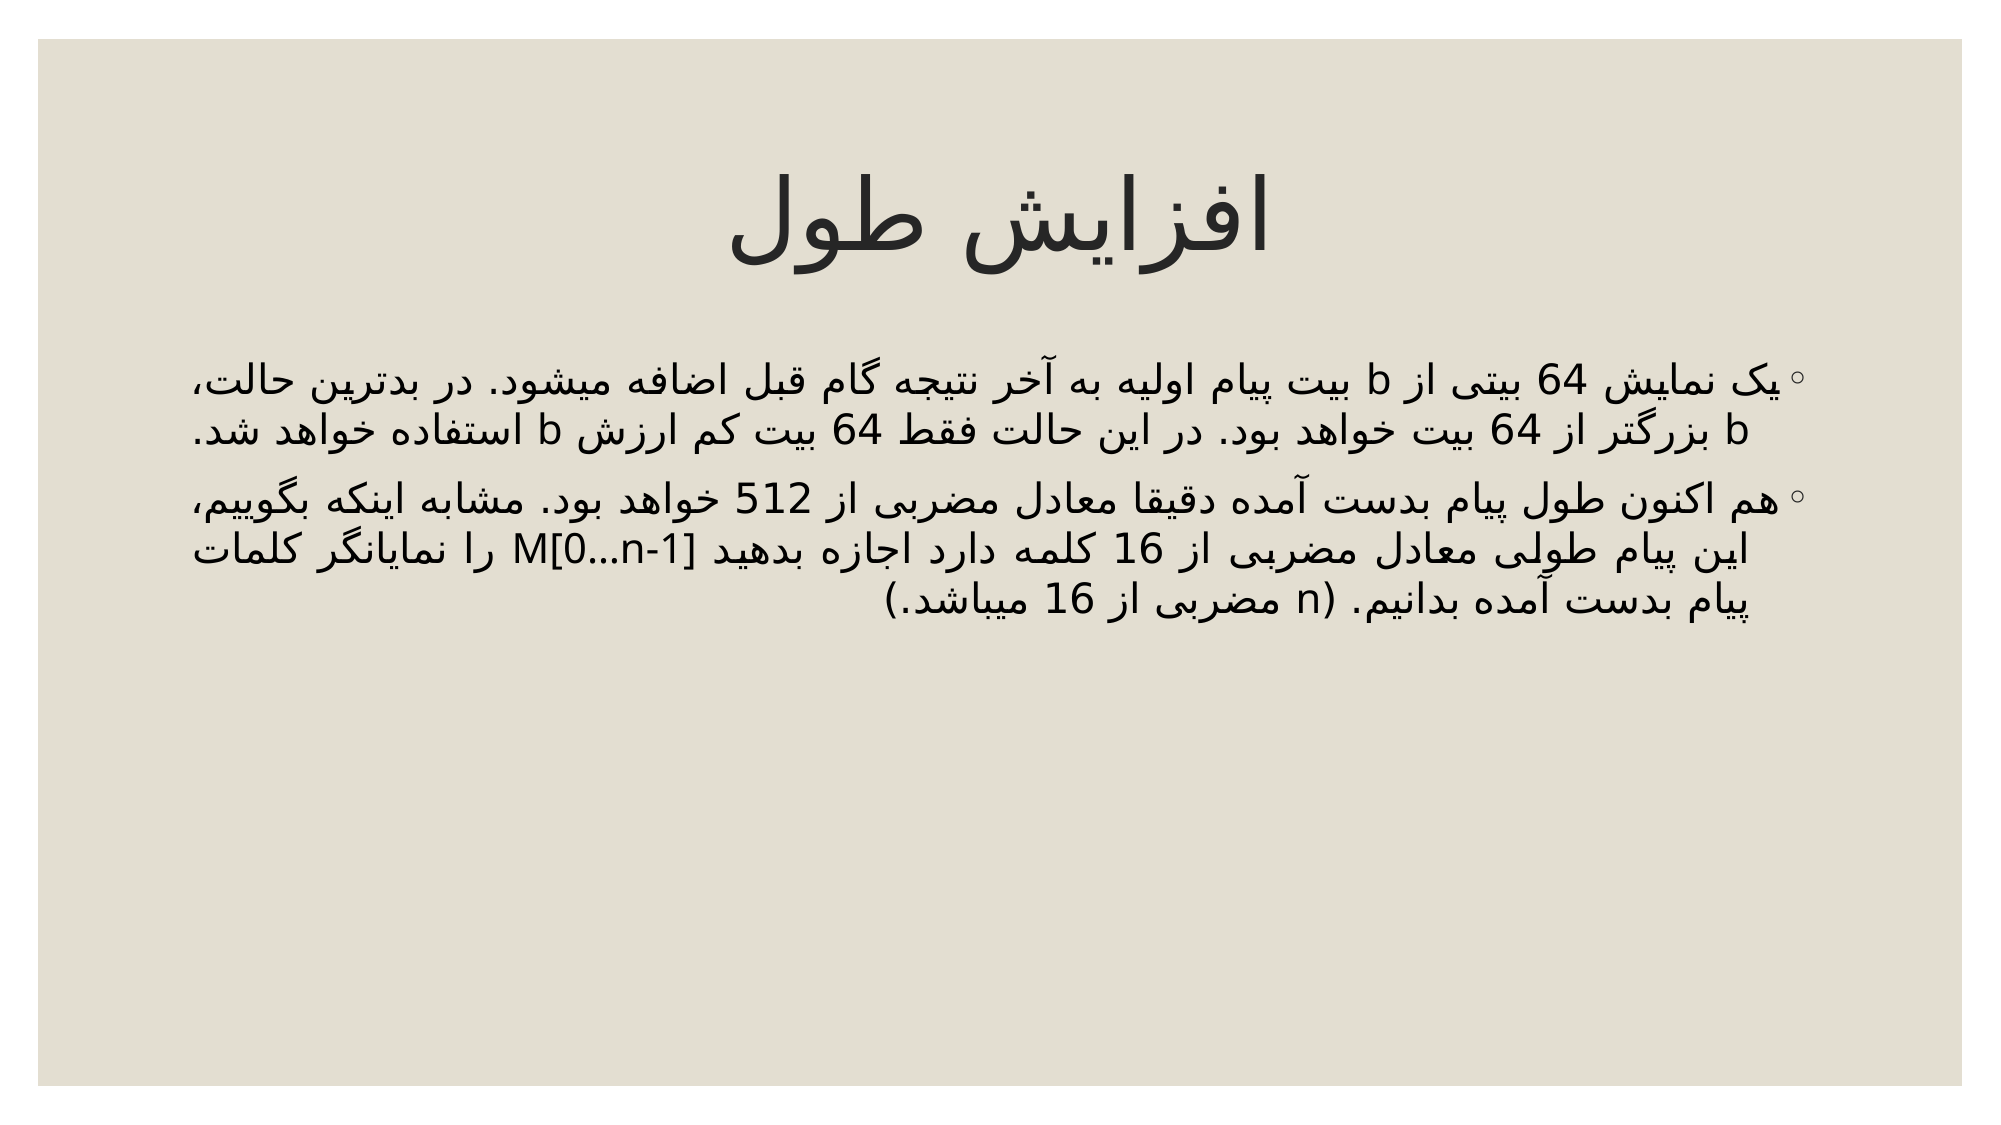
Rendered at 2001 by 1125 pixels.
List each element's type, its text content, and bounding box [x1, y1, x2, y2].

list یک نمایش 64 بیتی از b بیت پیام اولیه به آخر نتیجه گام قبل اضافه می‏شود. در بدترین حالت، b بزرگتر از 64 بیت خواهد بود. در این حالت فقط 64 بیت کم ارزش b استفاده خواهد شد. هم اکنون طول پیام بدست آمده دقیقا معادل مضربی از 512 خواهد بود. مشابه اینکه بگوییم، این پیام طولی معادل مضربی از 16 کلمه دارد اجازه بدهید M[0…n-1] را نمایانگر کلمات پیام بدست آمده بدانیم. (n مضربی از 16 میباشد.) [174, 345, 1825, 991]
title افزایش طول [174, 105, 1825, 331]
